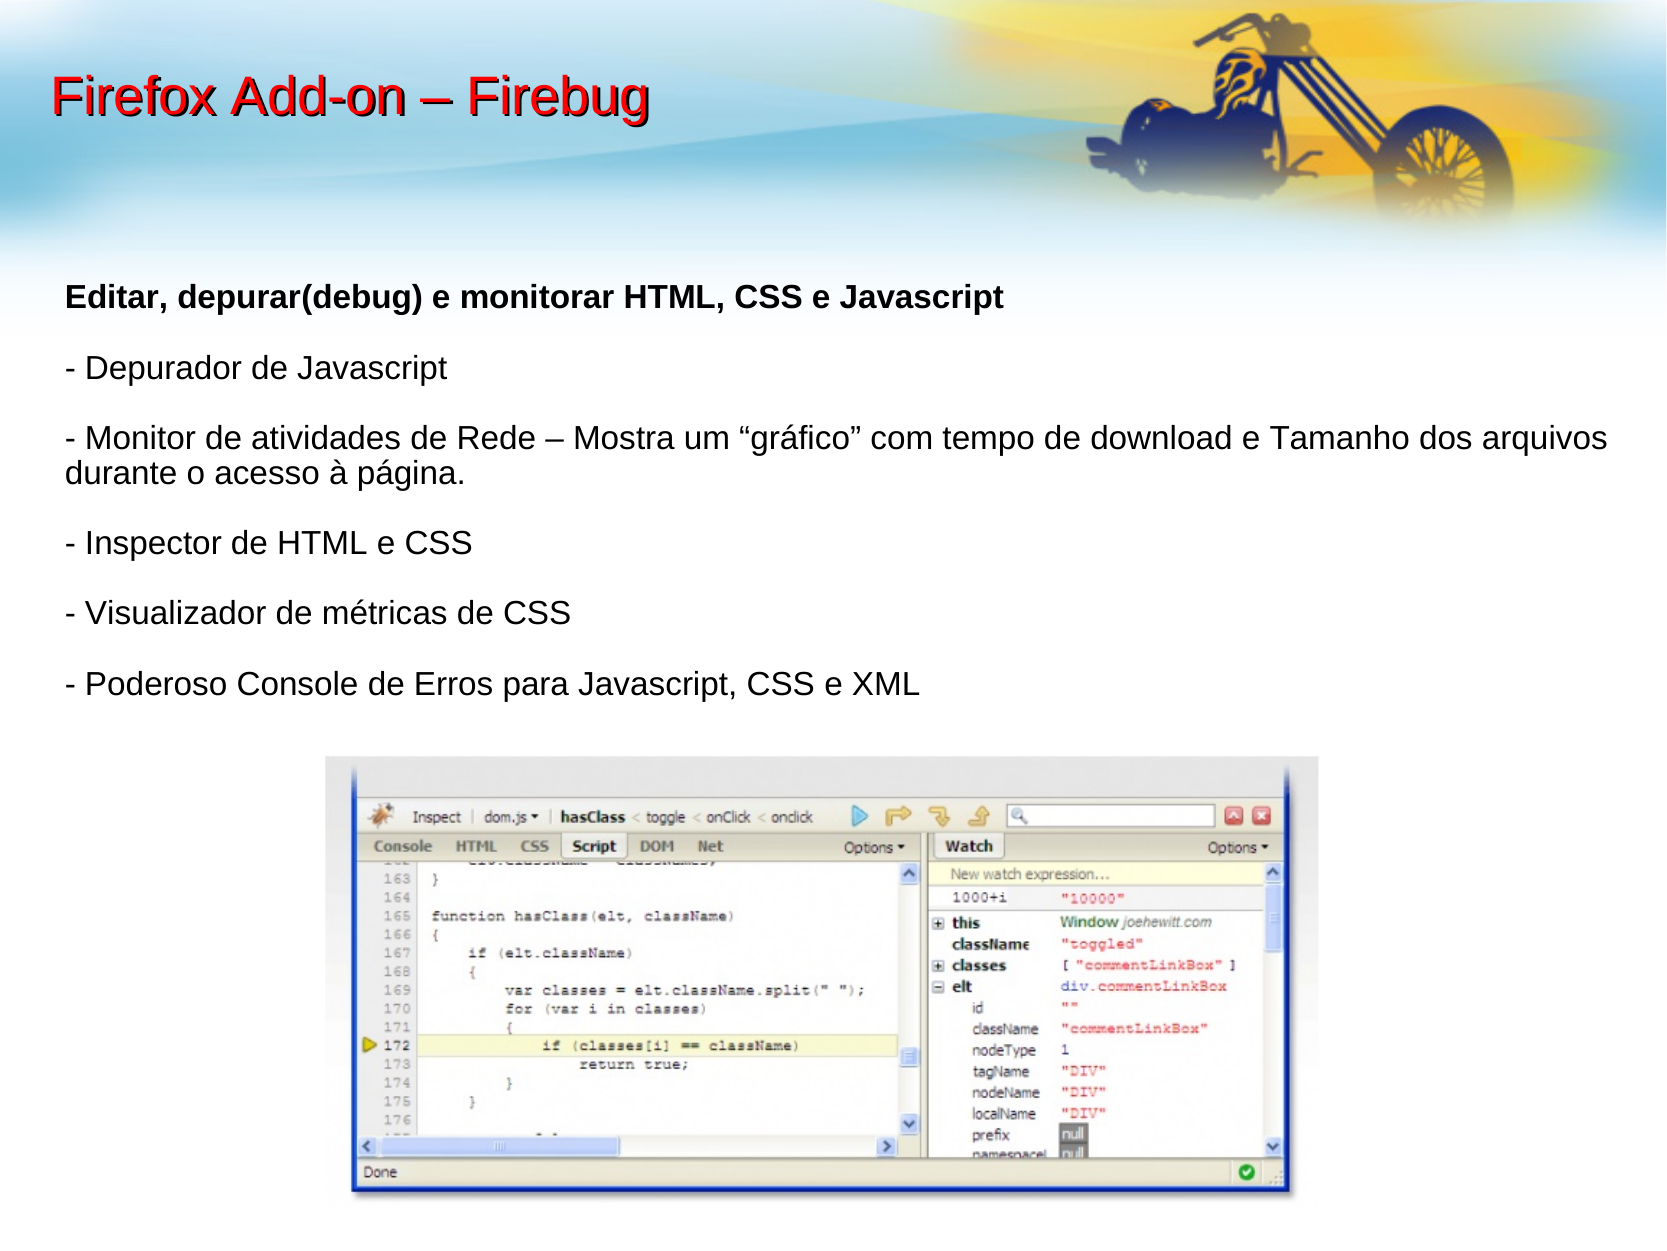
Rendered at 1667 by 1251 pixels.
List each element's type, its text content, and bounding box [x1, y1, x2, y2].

picture [0, 0, 1667, 355]
text_box Firefox Add-on – Firebug [35, 47, 1158, 143]
picture [324, 755, 1320, 1208]
text_box Editar, depurar(debug) e monitorar HTML, CSS e Javascript - Depurador de Javascript - Monitor de atividades de Rede – Mostra um “gráfico” com tempo de download e Tamanho dos arquivos durante o acesso à página. - Inspector de HTML e CSS - Visualizador de métricas de CSS - Poderoso Console de Erros para Javascript, CSS e XML [64, 280, 1613, 738]
